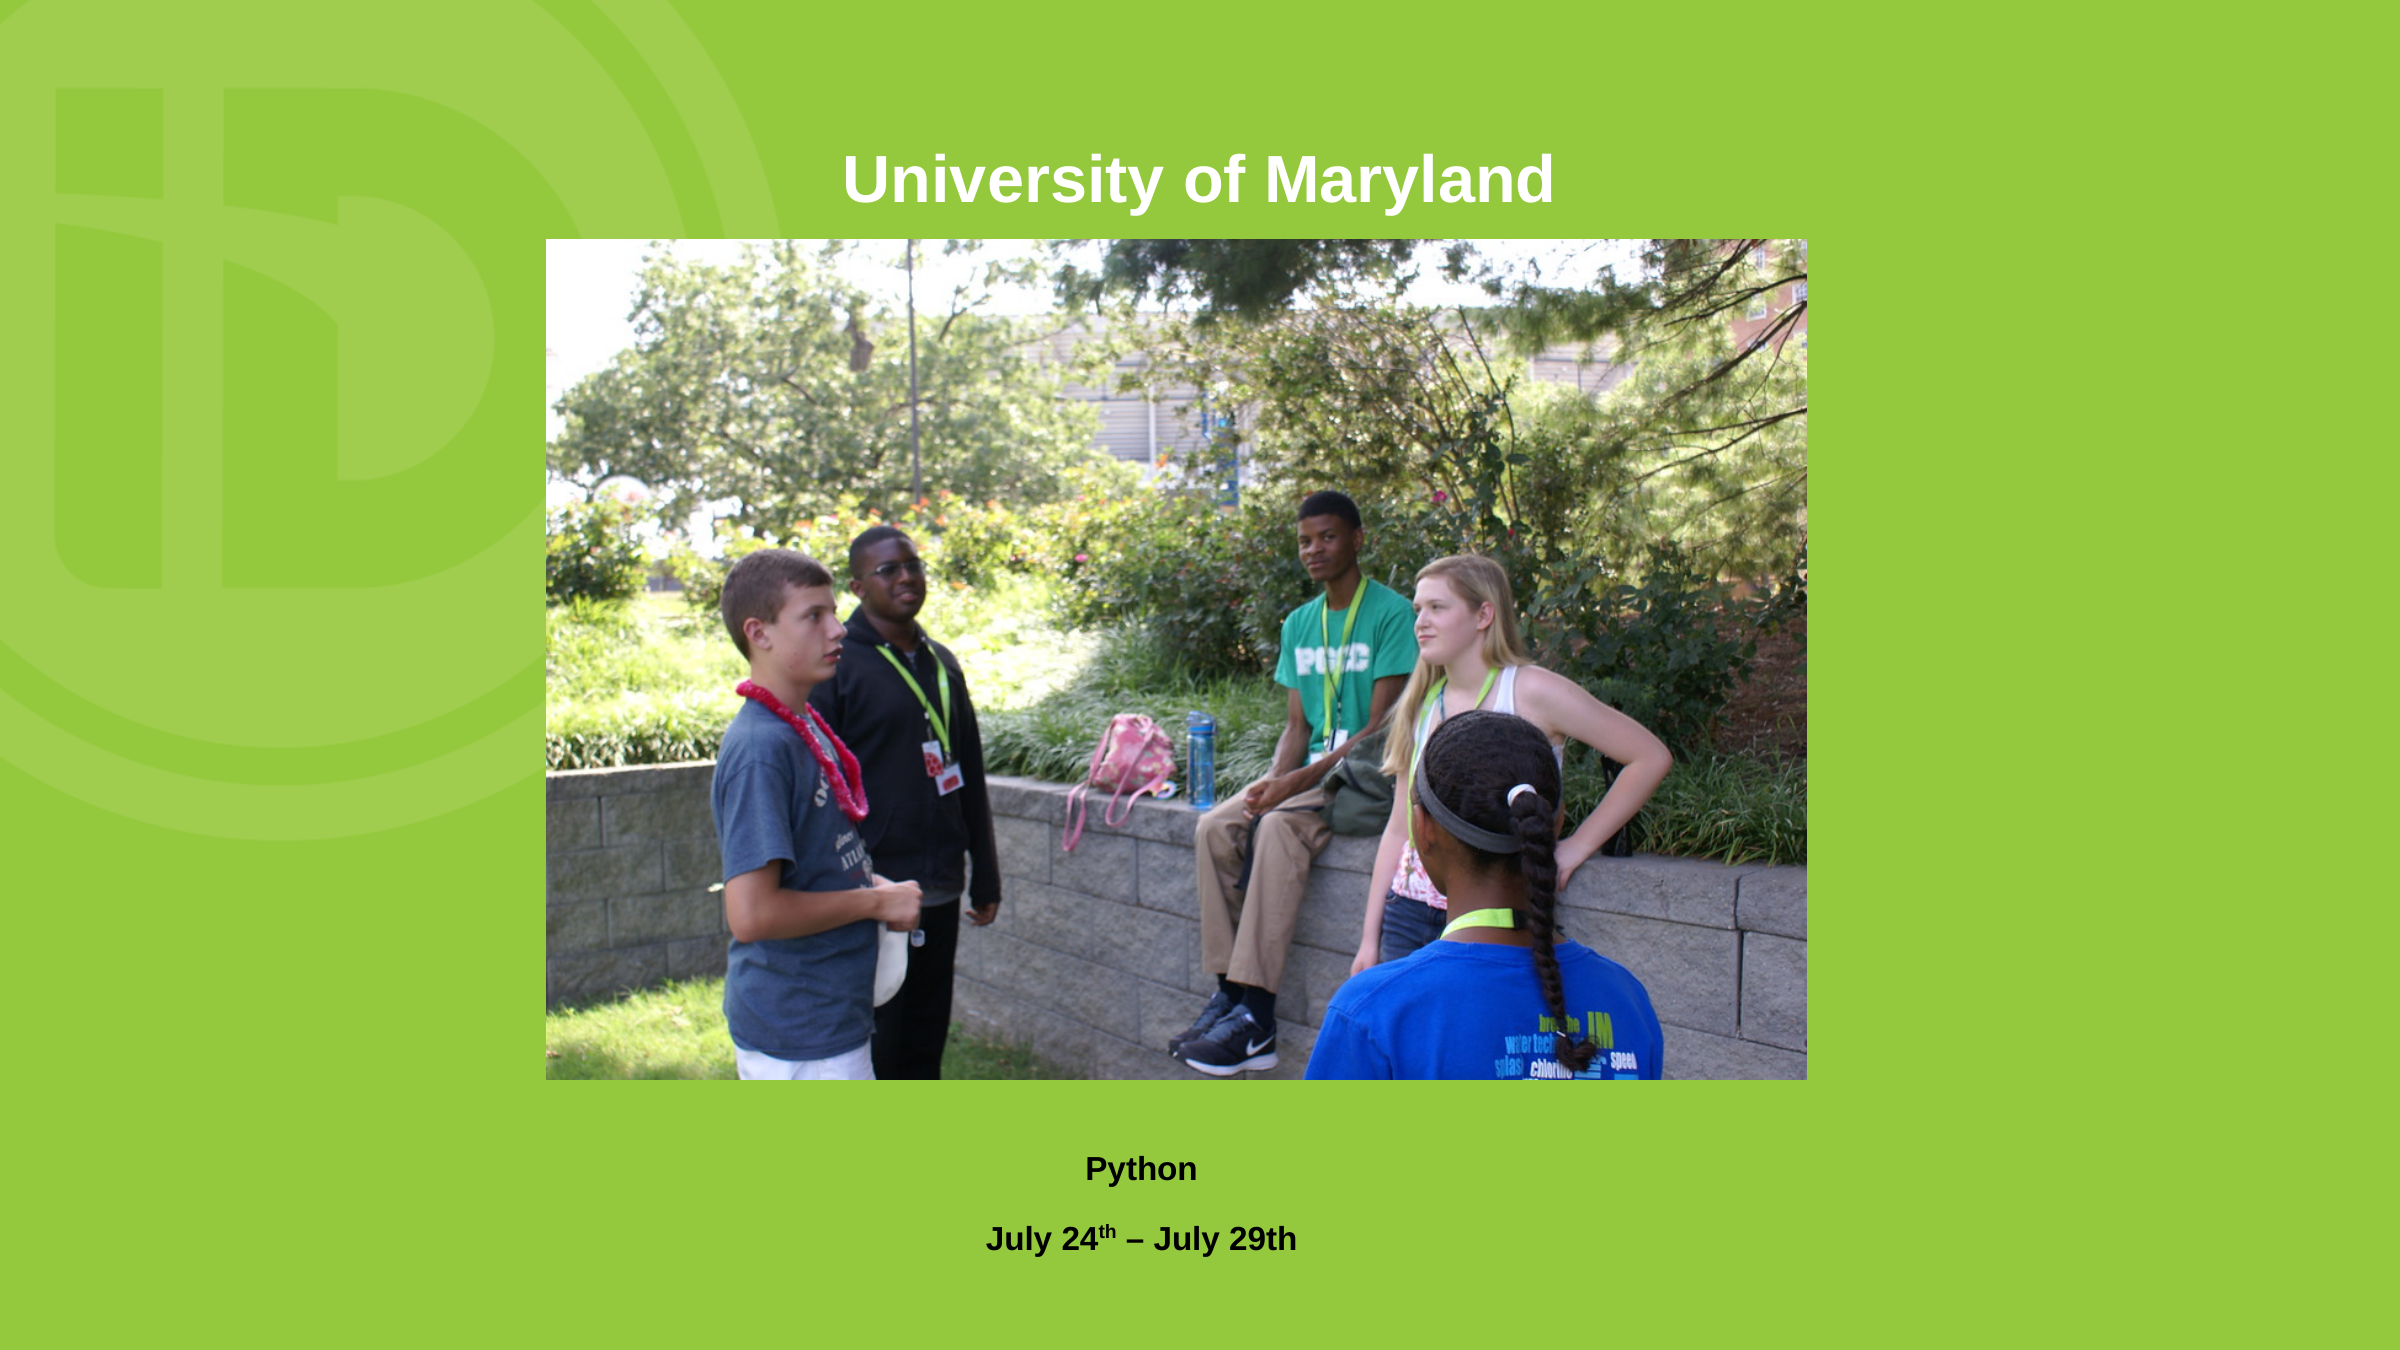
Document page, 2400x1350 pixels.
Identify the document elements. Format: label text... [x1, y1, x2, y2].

text_box Replace this image with your own photo or screenshot. Then delete this text. [506, 1031, 1807, 1082]
picture [0, 0, 2400, 1350]
list Python July 24th – July 29th [341, 1140, 1942, 1290]
title University of Maryland [170, 128, 2230, 240]
